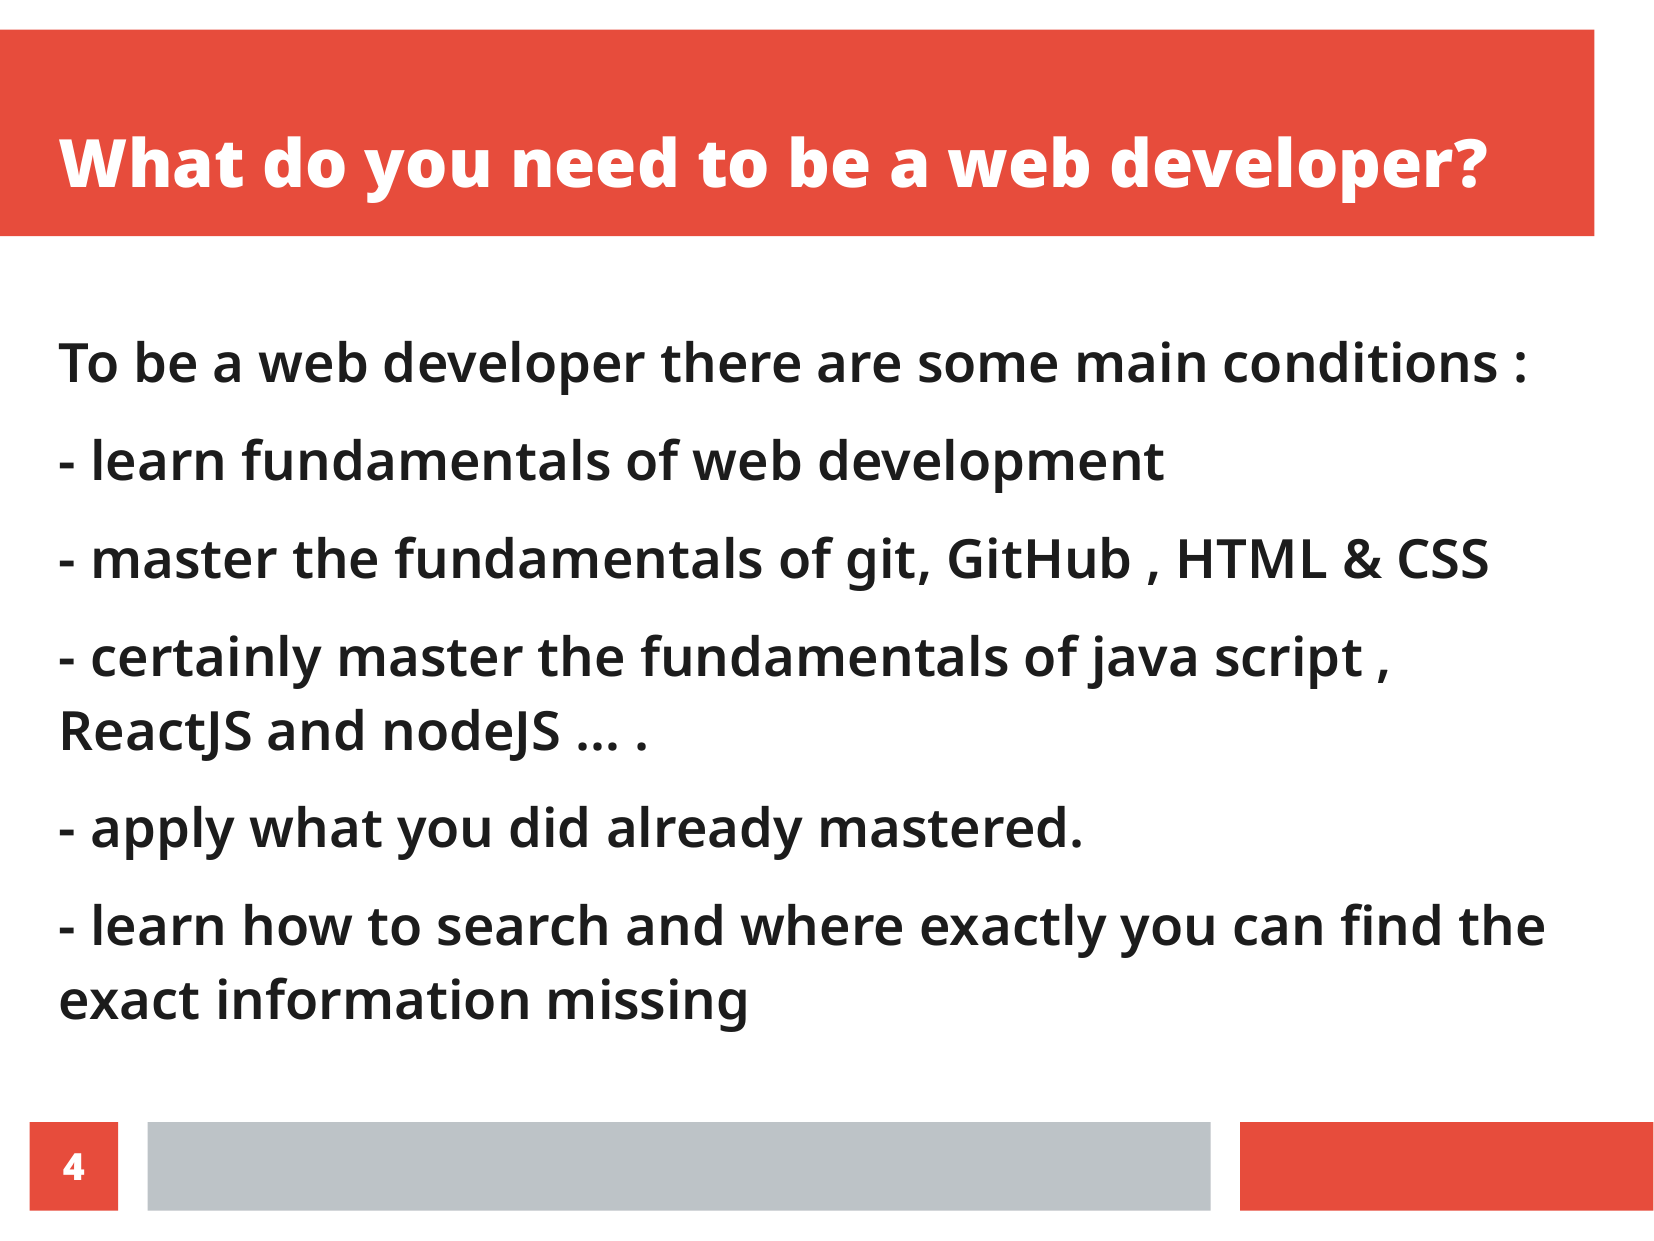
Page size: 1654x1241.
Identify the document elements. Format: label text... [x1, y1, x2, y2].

list To be a web developer there are some main conditions : - learn fundamentals of web development - master the fundamentals of git, GitHub , HTML & CSS - certainly master the fundamentals of java script , ReactJS and nodeJS … . - apply what you did already mastered. - learn how to search and where exactly you can find the exact information missing [59, 324, 1565, 1093]
title What do you need to be a web developer? [59, 59, 1595, 207]
